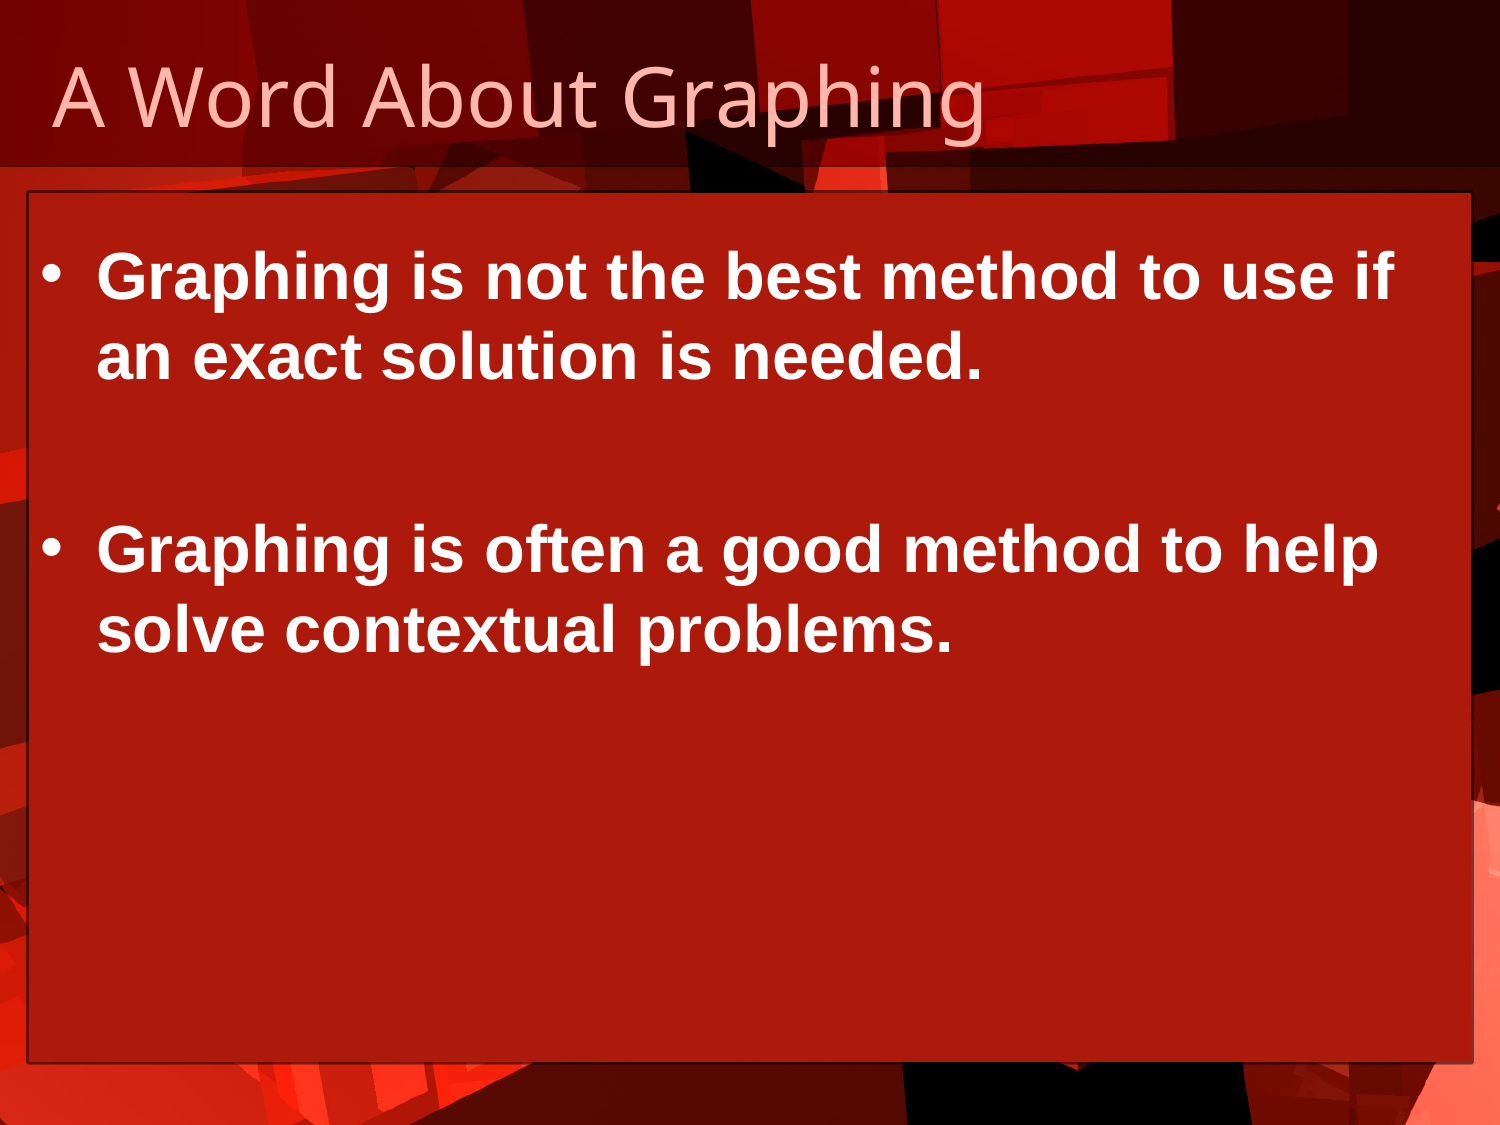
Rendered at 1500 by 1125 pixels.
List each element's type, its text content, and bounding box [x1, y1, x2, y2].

list Graphing is not the best method to use if an exact solution is needed. Graphing is often a good method to help solve contextual problems. [24, 224, 1425, 1038]
picture [0, 0, 1500, 1125]
title A Word About Graphing [37, 36, 1188, 152]
